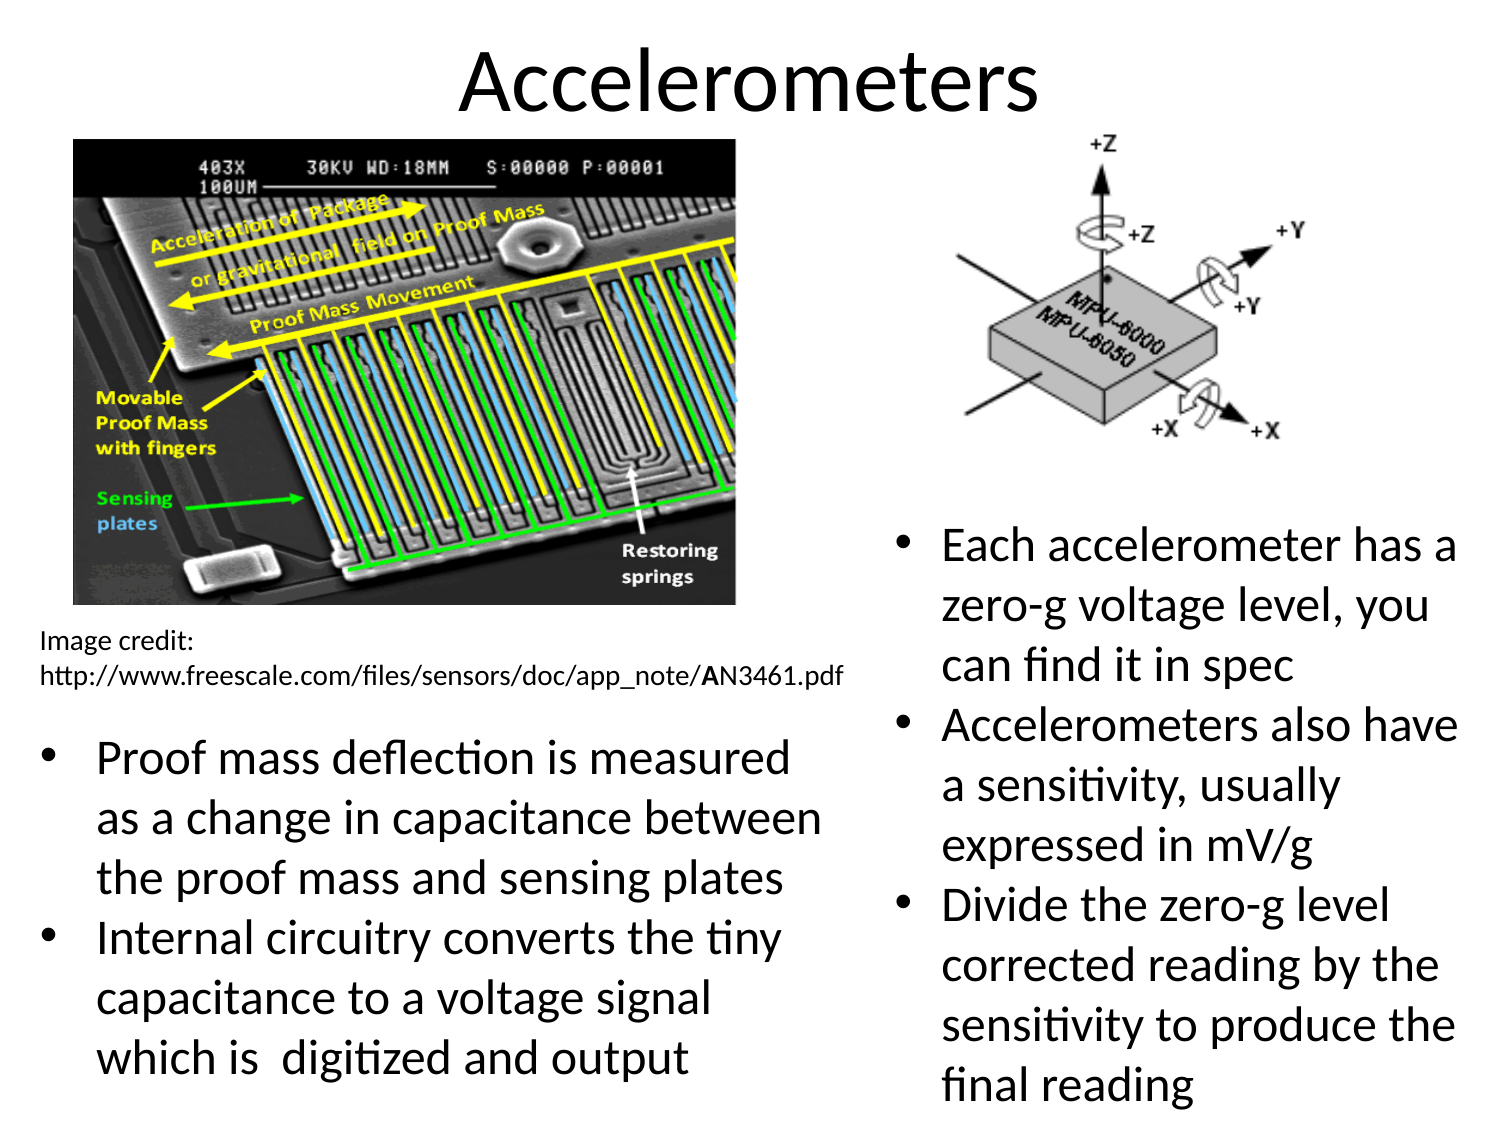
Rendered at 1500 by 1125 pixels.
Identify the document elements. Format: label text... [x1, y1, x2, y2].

picture [73, 137, 738, 605]
text_box Each accelerometer has a zero-g voltage level, you can find it in spec Accelerometers also have a sensitivity, usually expressed in mV/g Divide the zero-g level corrected reading by the sensitivity to produce the final reading [879, 503, 1500, 1119]
text_box Image credit: http://www.freescale.com/files/sensors/doc/app_note/AN3461.pdf [24, 614, 861, 700]
title Accelerometers [75, 0, 1425, 150]
text_box Proof mass deflection is measured as a change in capacitance between the proof mass and sensing plates Internal circuitry converts the tiny capacitance to a voltage signal which is digitized and output [24, 716, 861, 1125]
picture [935, 112, 1328, 488]
